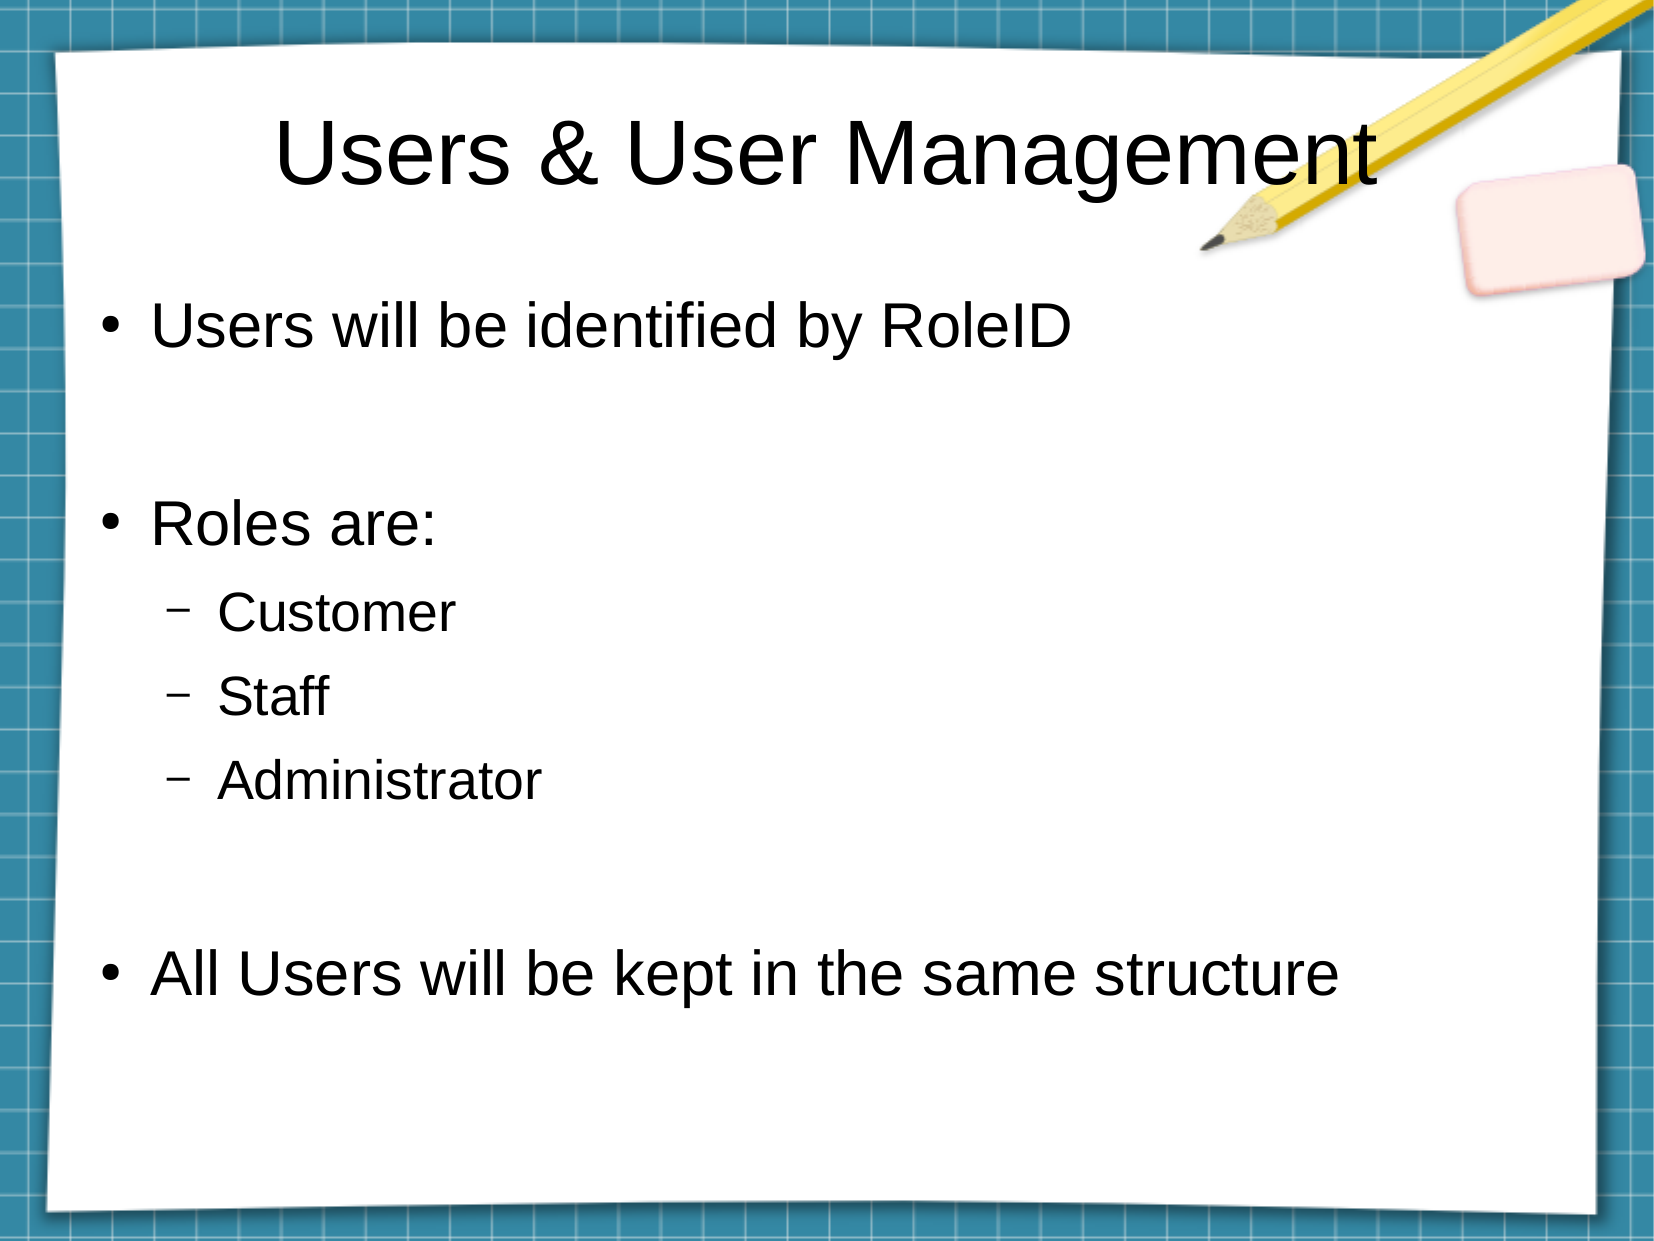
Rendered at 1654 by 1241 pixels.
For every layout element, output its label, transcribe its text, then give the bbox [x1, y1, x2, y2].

list Users will be identified by RoleID Roles are: Customer Staff Administrator All Users will be kept in the same structure [82, 290, 1571, 1010]
title Users & User Management [82, 49, 1571, 257]
picture [0, 0, 1654, 1241]
